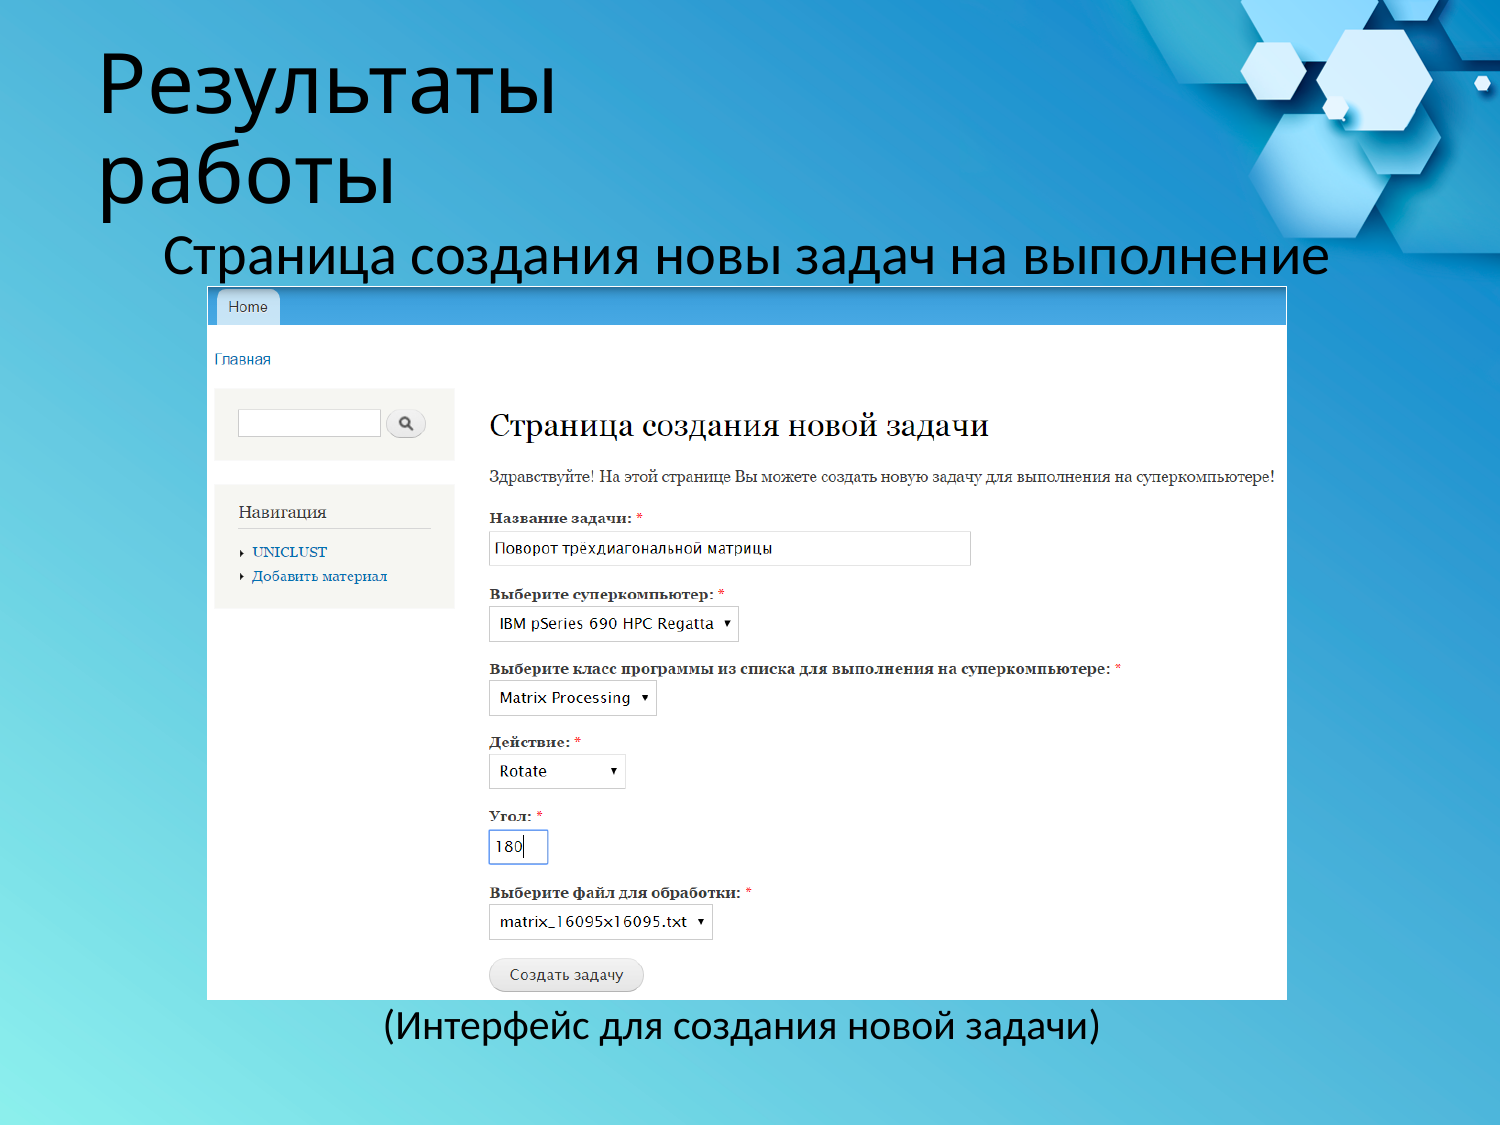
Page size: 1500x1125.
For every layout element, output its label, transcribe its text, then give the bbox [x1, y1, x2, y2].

title Результаты работы [81, 34, 806, 230]
text_box (Интерфейс для создания новой задачи) [24, 995, 1461, 1095]
picture [208, 287, 1286, 995]
list Страница создания новы задач на выполнение [101, 216, 1393, 316]
